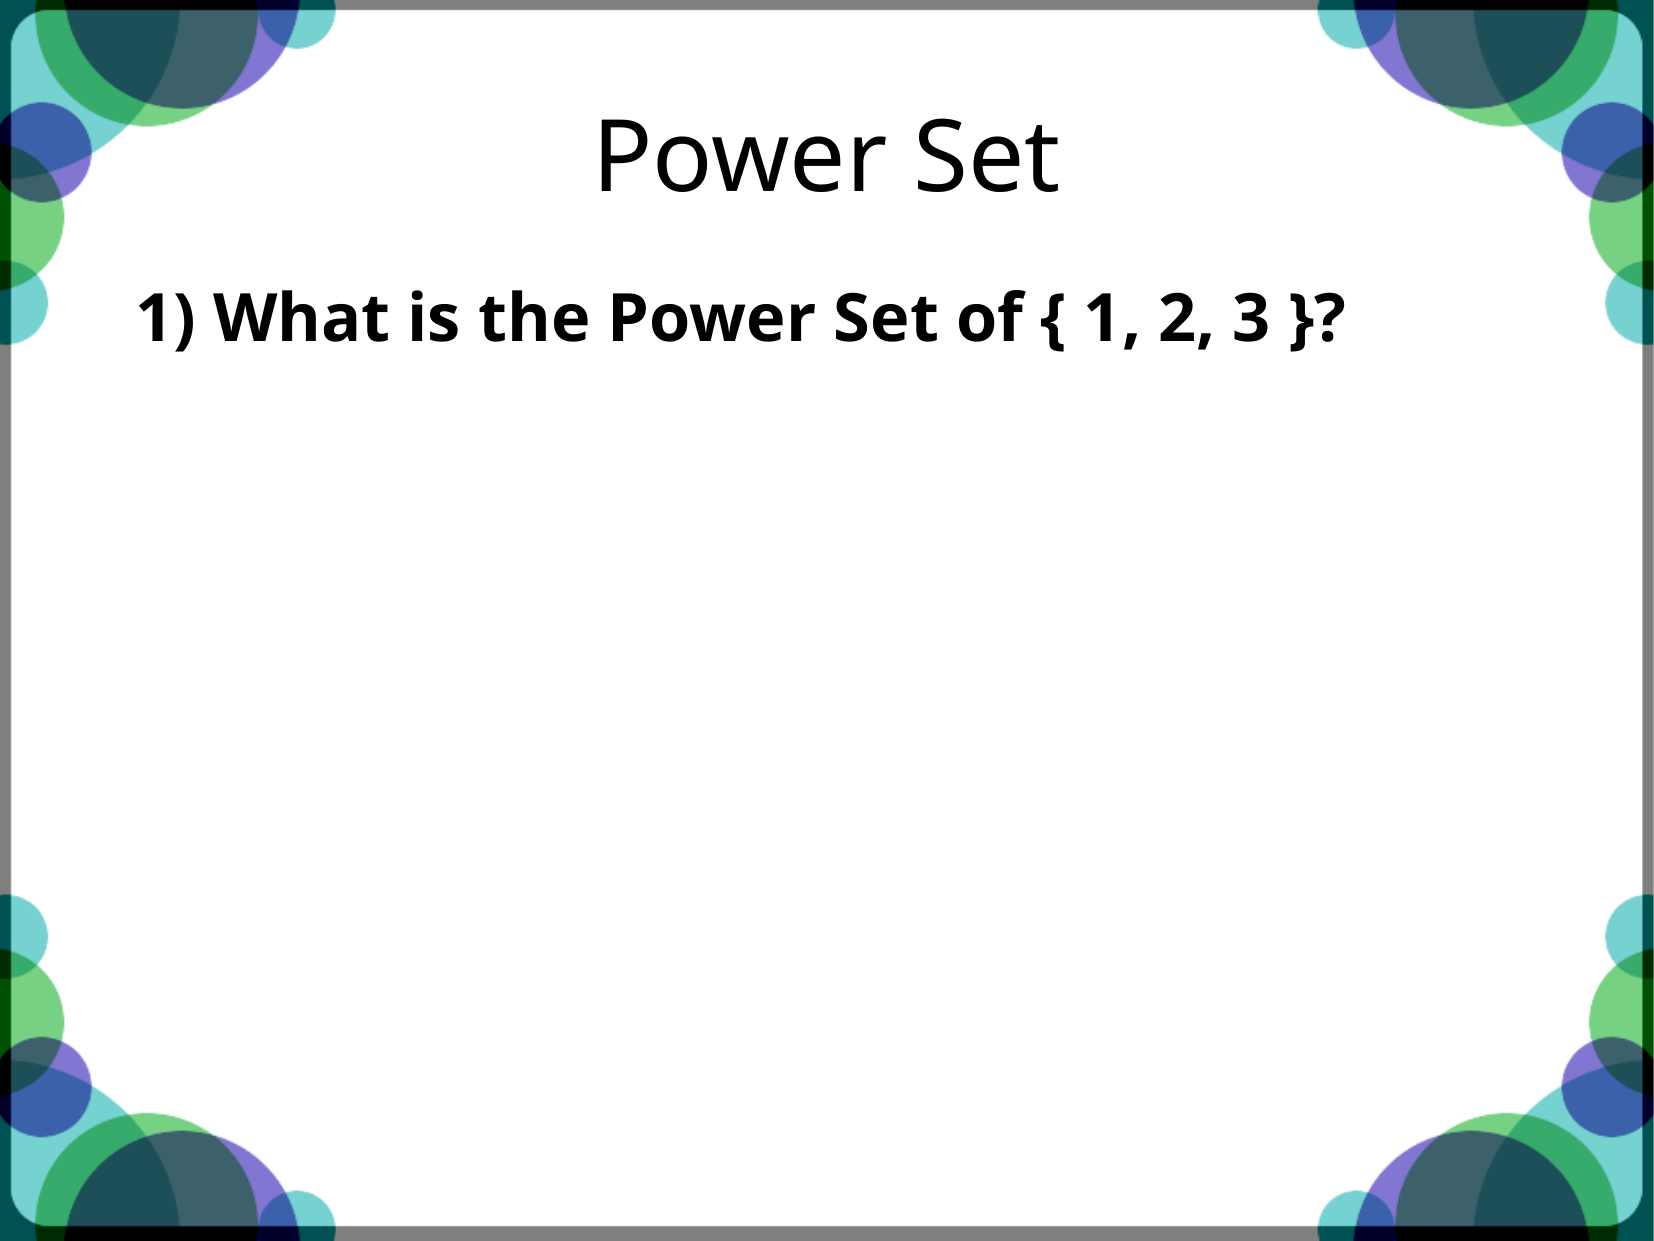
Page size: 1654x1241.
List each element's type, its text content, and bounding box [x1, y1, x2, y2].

picture [0, 0, 1654, 1241]
title Power Set [82, 49, 1571, 257]
text_box 1) What is the Power Set of { 1, 2, 3 }? [135, 270, 1531, 943]
